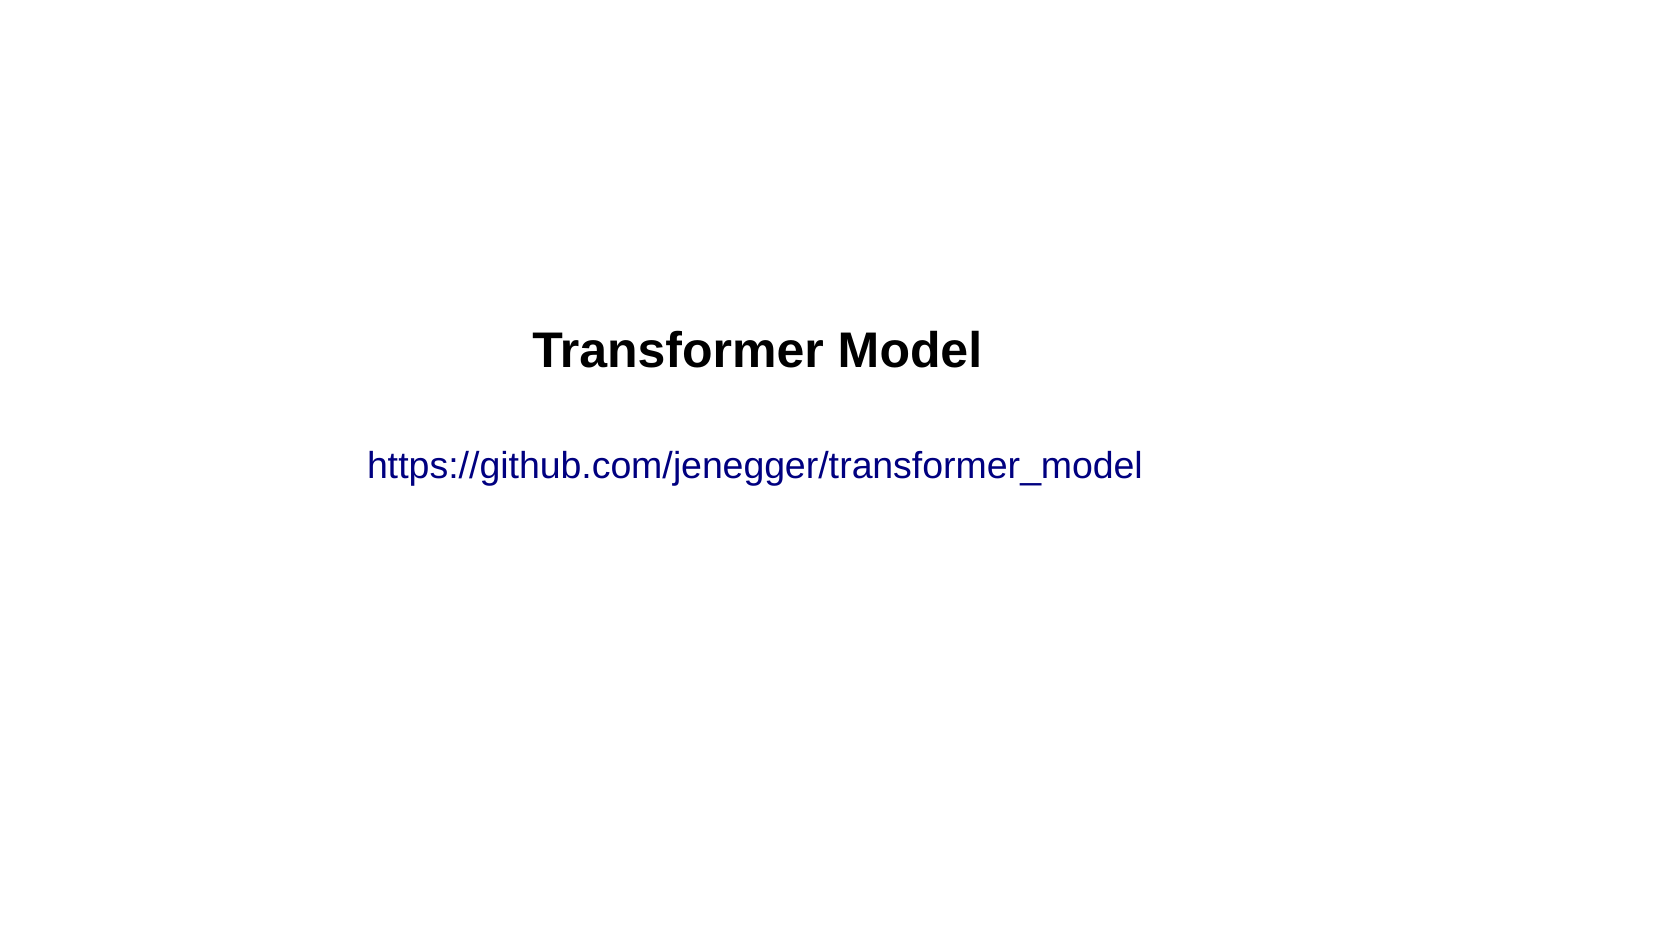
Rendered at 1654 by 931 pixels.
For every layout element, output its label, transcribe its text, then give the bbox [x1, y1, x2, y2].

text_box Transformer Model [180, 315, 1336, 386]
text_box https://github.com/jenegger/transformer_model [352, 437, 1304, 507]
